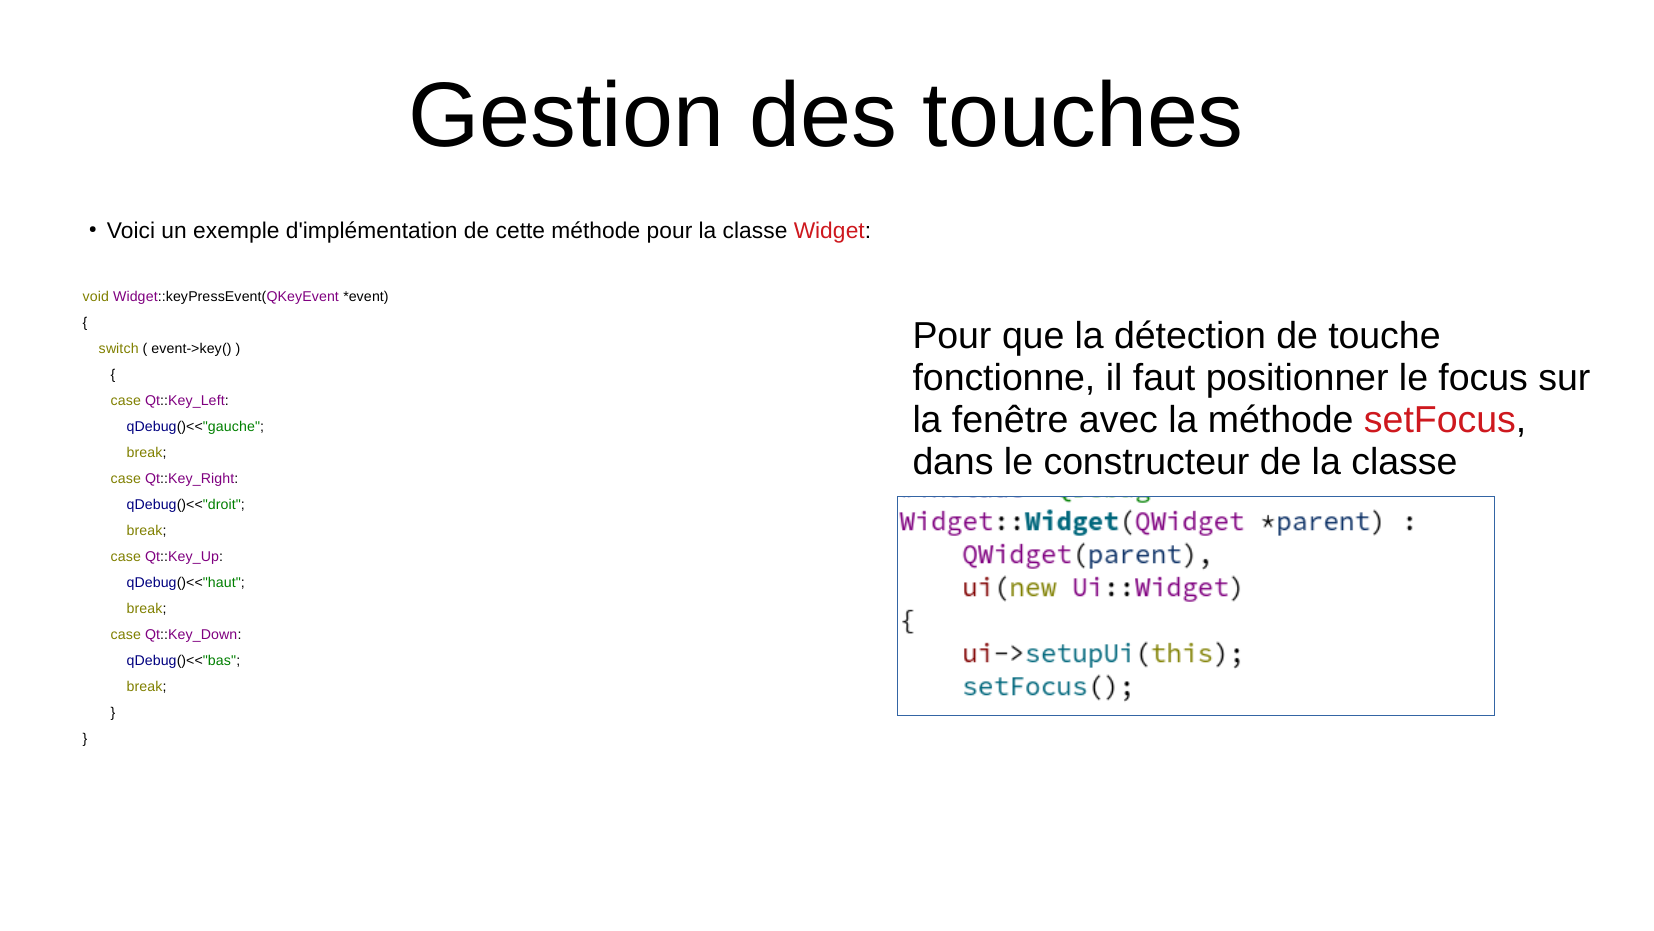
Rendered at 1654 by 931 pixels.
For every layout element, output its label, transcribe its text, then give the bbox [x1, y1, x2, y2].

list Voici un exemple d'implémentation de cette méthode pour la classe Widget: void Widget::keyPressEvent(QKeyEvent *event) { switch ( event->key() ) { case Qt::Key_Left: qDebug()<<"gauche"; break; case Qt::Key_Right: qDebug()<<"droit"; break; case Qt::Key_Up: qDebug()<<"haut"; break; case Qt::Key_Down: qDebug()<<"bas"; break; } } [82, 217, 1571, 758]
text_box Pour que la détection de touche fonctionne, il faut positionner le focus sur la fenêtre avec la méthode setFocus, dans le constructeur de la classe [897, 307, 1607, 868]
title Gestion des touches [82, 37, 1571, 193]
